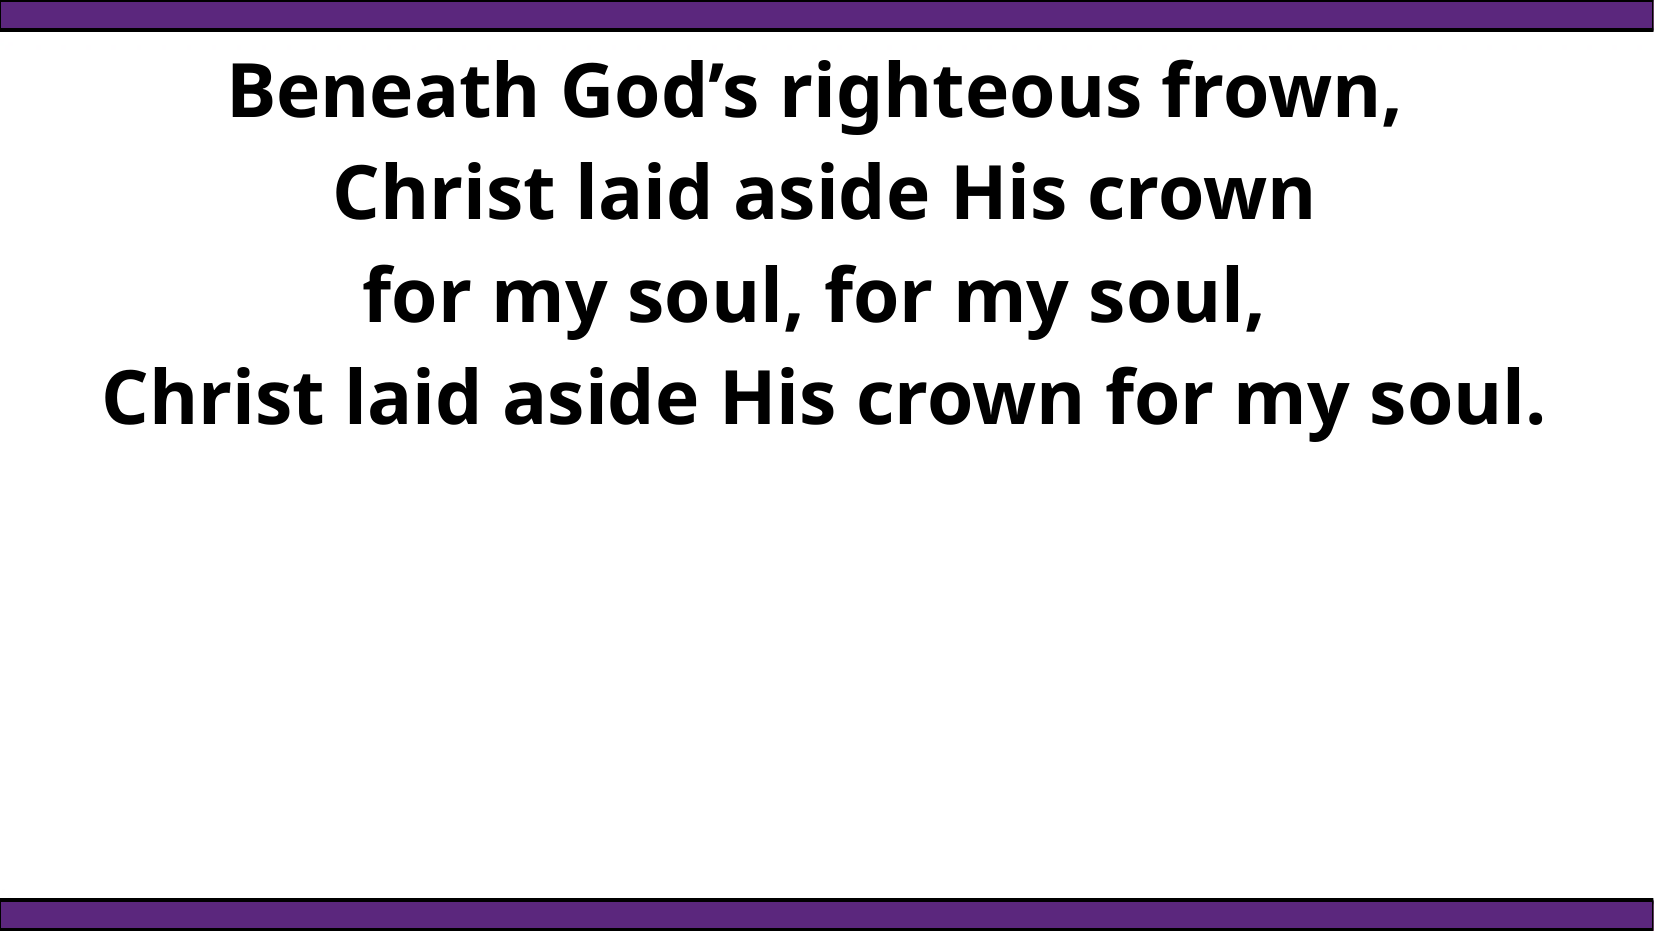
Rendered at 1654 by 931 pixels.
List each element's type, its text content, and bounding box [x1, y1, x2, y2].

text_box [0, 900, 1654, 931]
picture [0, 31, 1654, 900]
text_box Beneath God’s righteous frown, Christ laid aside His crown for my soul, for my soul, Christ laid aside His crown for my soul. [60, 30, 1591, 445]
text_box [0, 0, 1654, 31]
